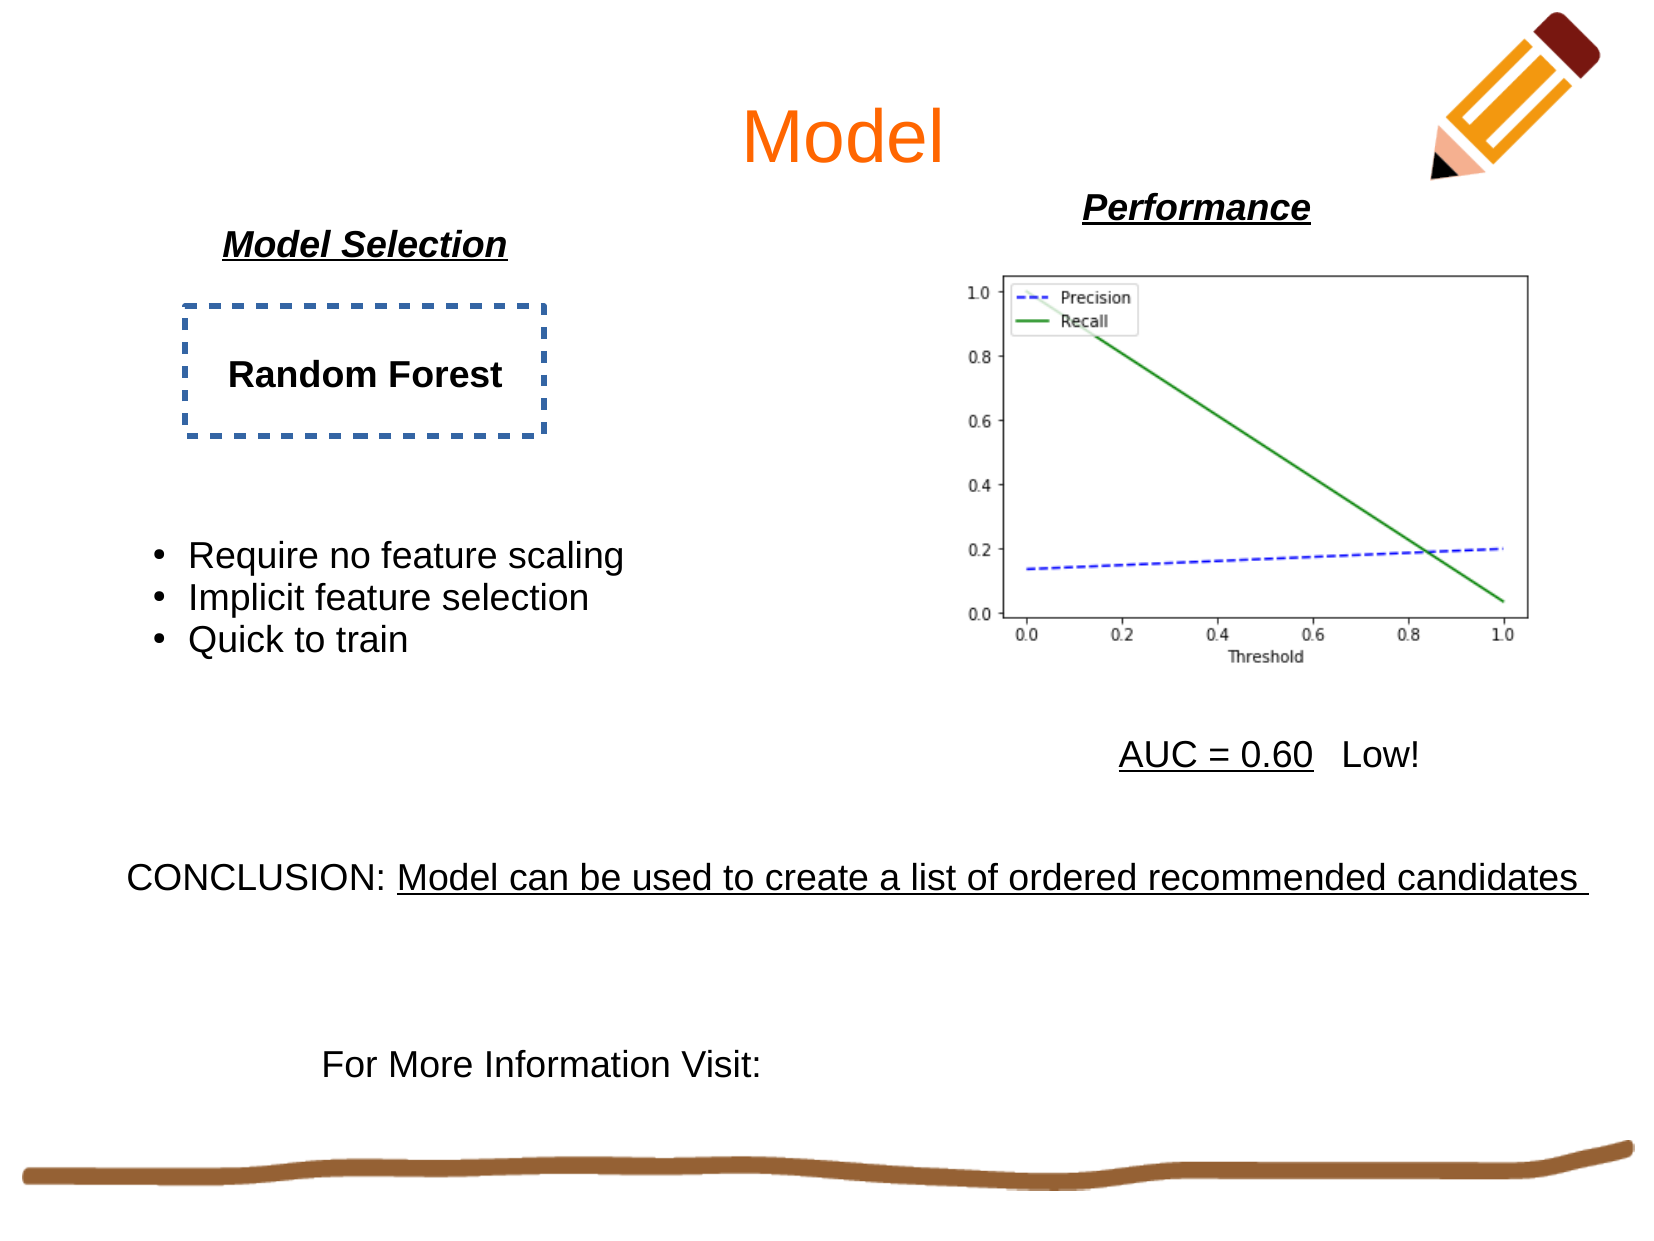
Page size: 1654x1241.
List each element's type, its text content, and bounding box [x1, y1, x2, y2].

text_box [185, 306, 544, 436]
text_box CONCLUSION: Model can be used to create a list of ordered recommended candidates [111, 849, 1604, 906]
text_box AUC = 0.60 [1104, 726, 1326, 783]
picture [956, 260, 1543, 677]
text_box For More Information Visit: [306, 1035, 788, 1093]
picture [22, 1140, 1635, 1191]
text_box Model Selection [207, 215, 523, 272]
text_box Performance [1067, 179, 1327, 236]
picture [1430, 12, 1601, 181]
text_box Low! [1326, 726, 1436, 783]
text_box Require no feature scaling Implicit feature selection Quick to train [137, 527, 640, 667]
title Model [651, 75, 1035, 198]
